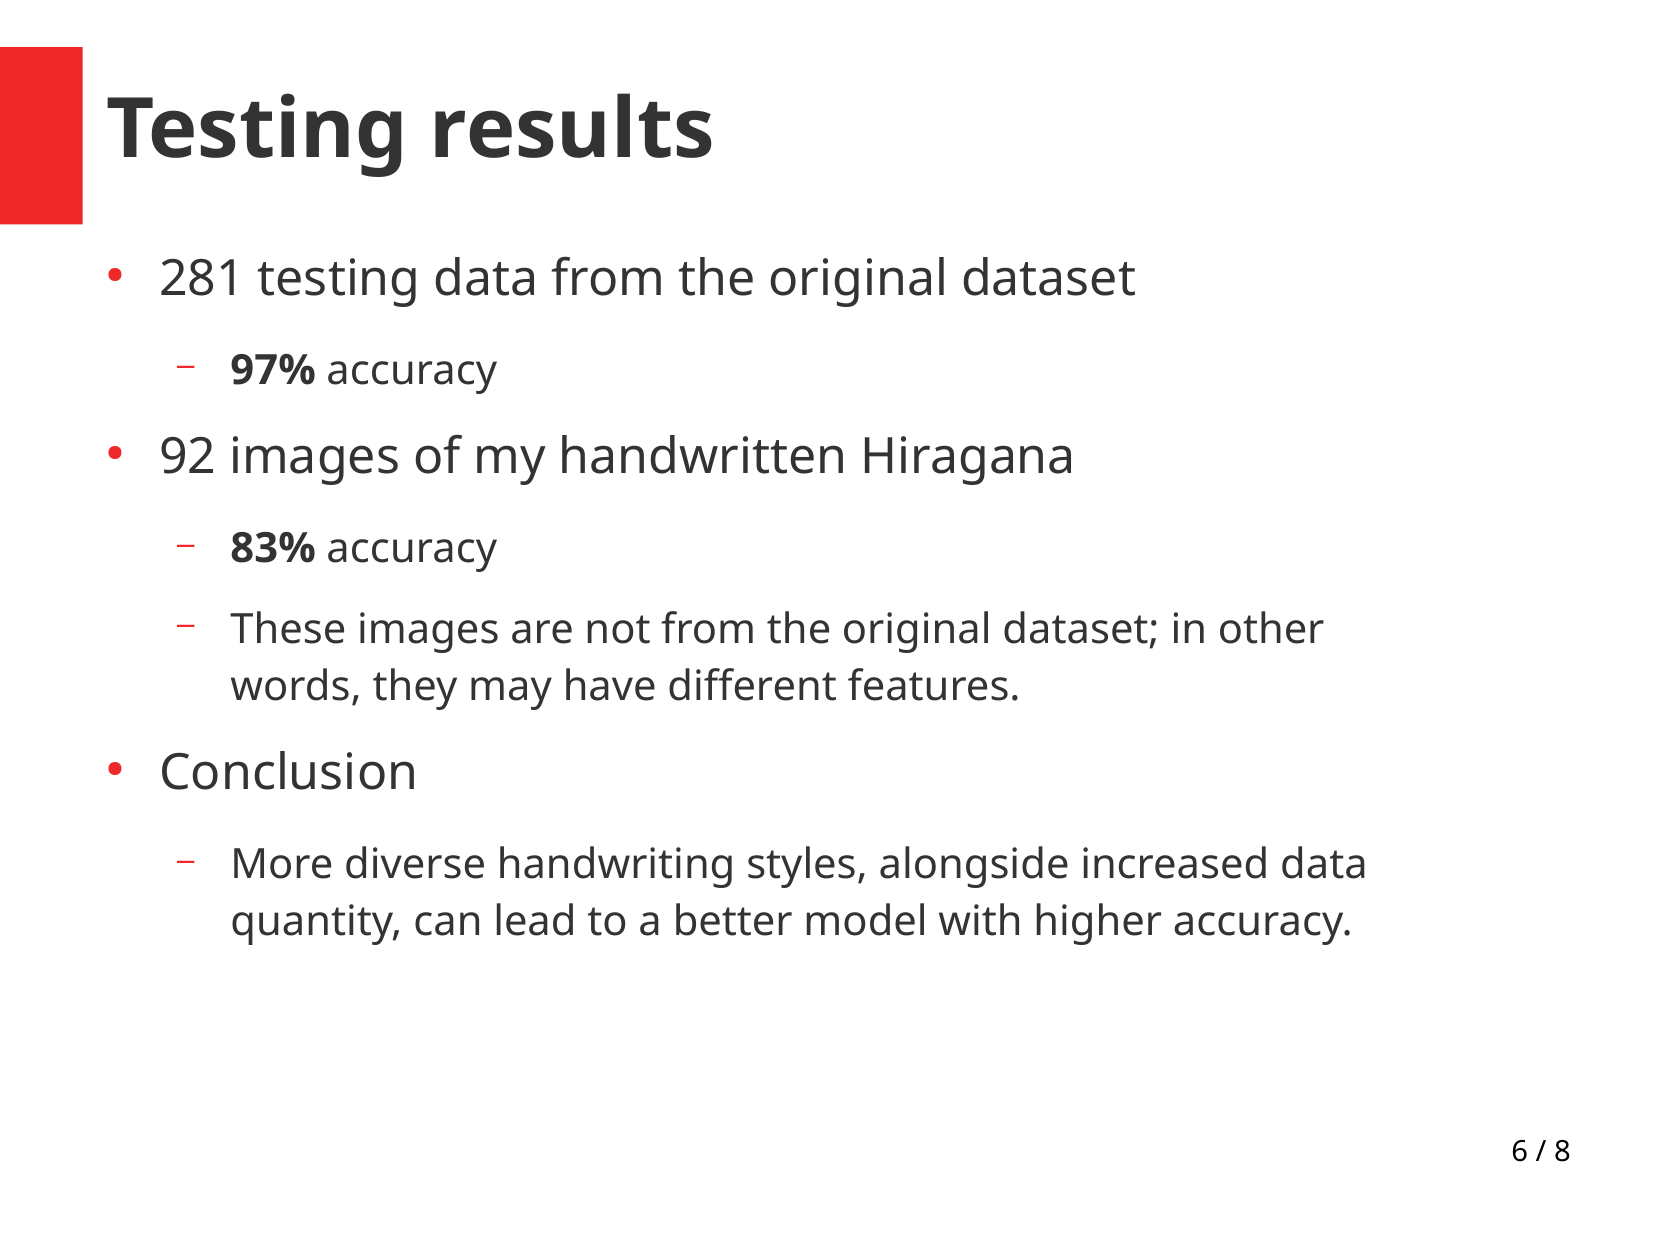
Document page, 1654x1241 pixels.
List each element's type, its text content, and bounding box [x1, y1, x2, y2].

title Testing results [106, 49, 1571, 201]
list 281 testing data from the original dataset 97% accuracy 92 images of my handwritten Hiragana 83% accuracy These images are not from the original dataset; in other words, they may have different features. Conclusion More diverse handwriting styles, alongside increased data quantity, can lead to a better model with higher accuracy. [88, 242, 1465, 1176]
